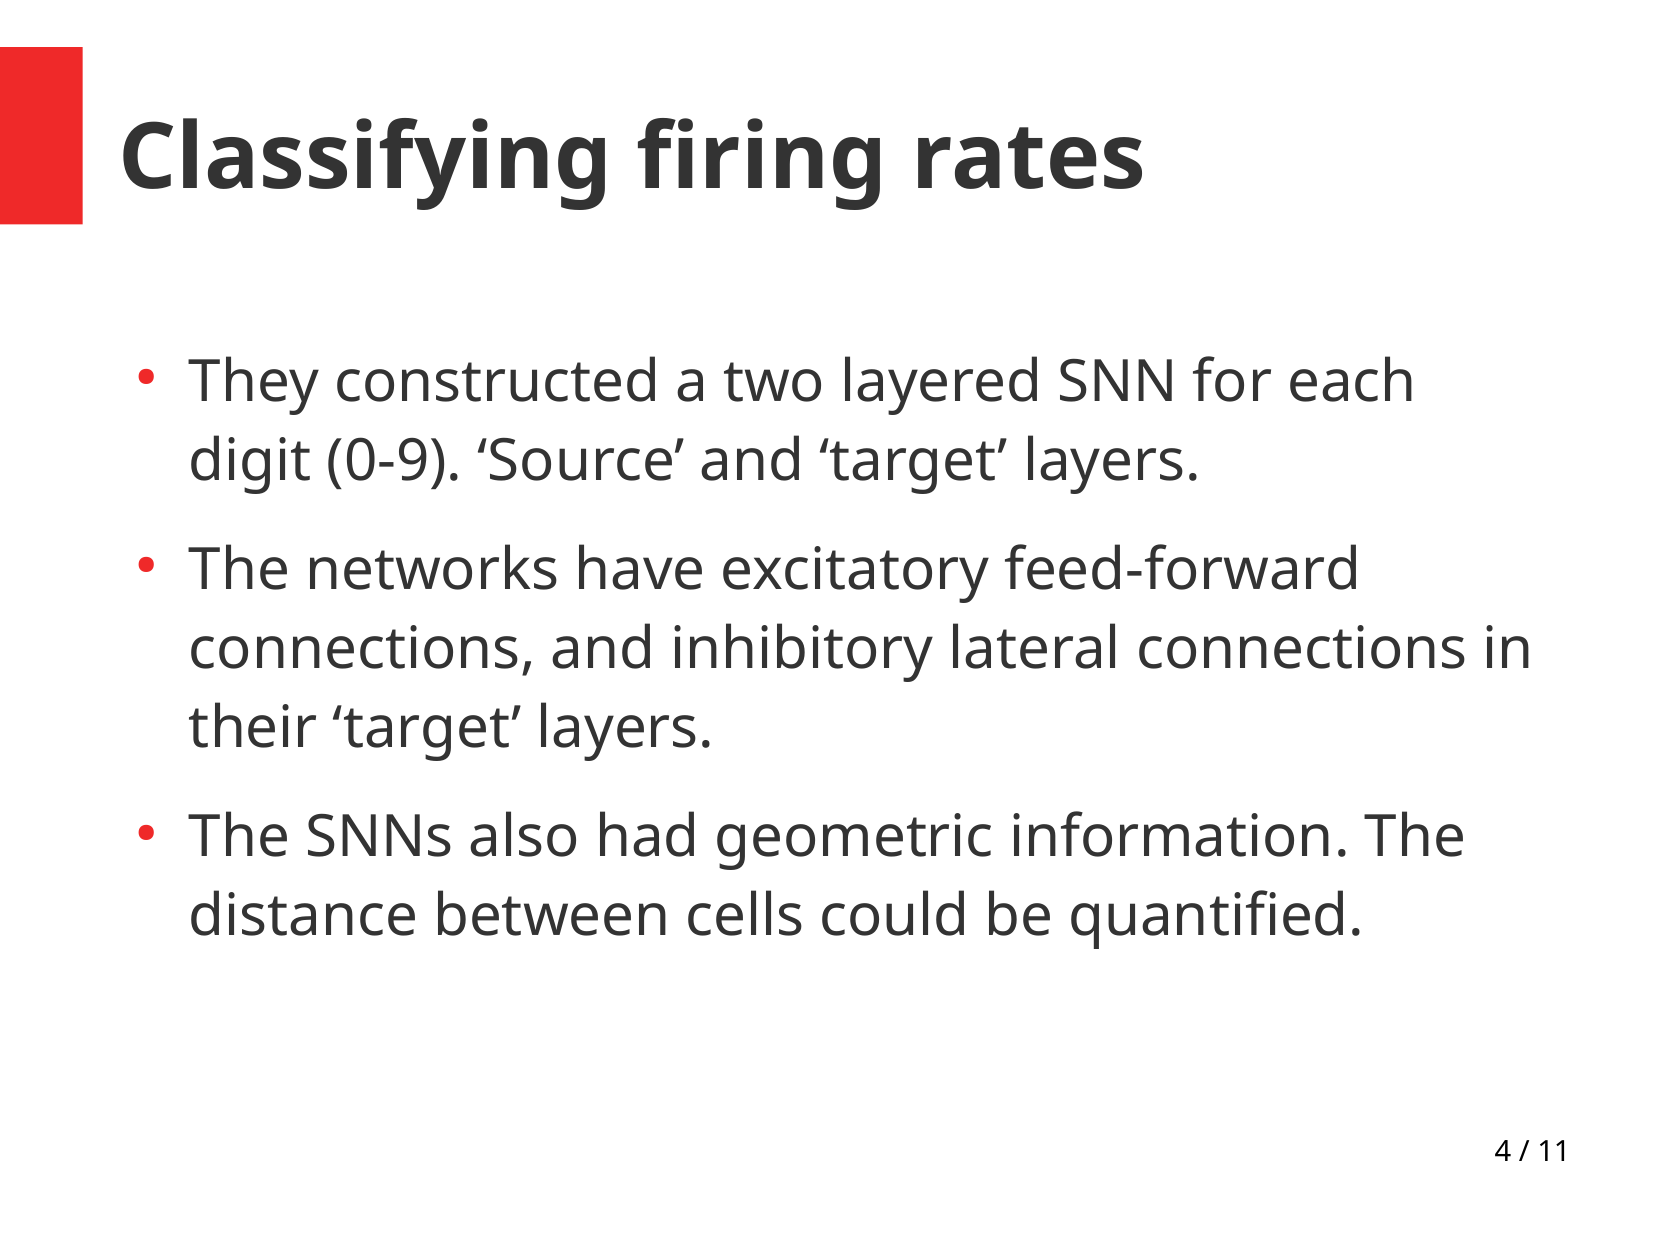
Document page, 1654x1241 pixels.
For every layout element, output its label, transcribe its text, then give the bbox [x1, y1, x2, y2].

list They constructed a two layered SNN for each digit (0-9). ‘Source’ and ‘target’ layers. The networks have excitatory feed-forward connections, and inhibitory lateral connections in their ‘target’ layers. The SNNs also had geometric information. The distance between cells could be quantified. [118, 339, 1536, 1182]
title Classifying firing rates [118, 49, 1571, 257]
